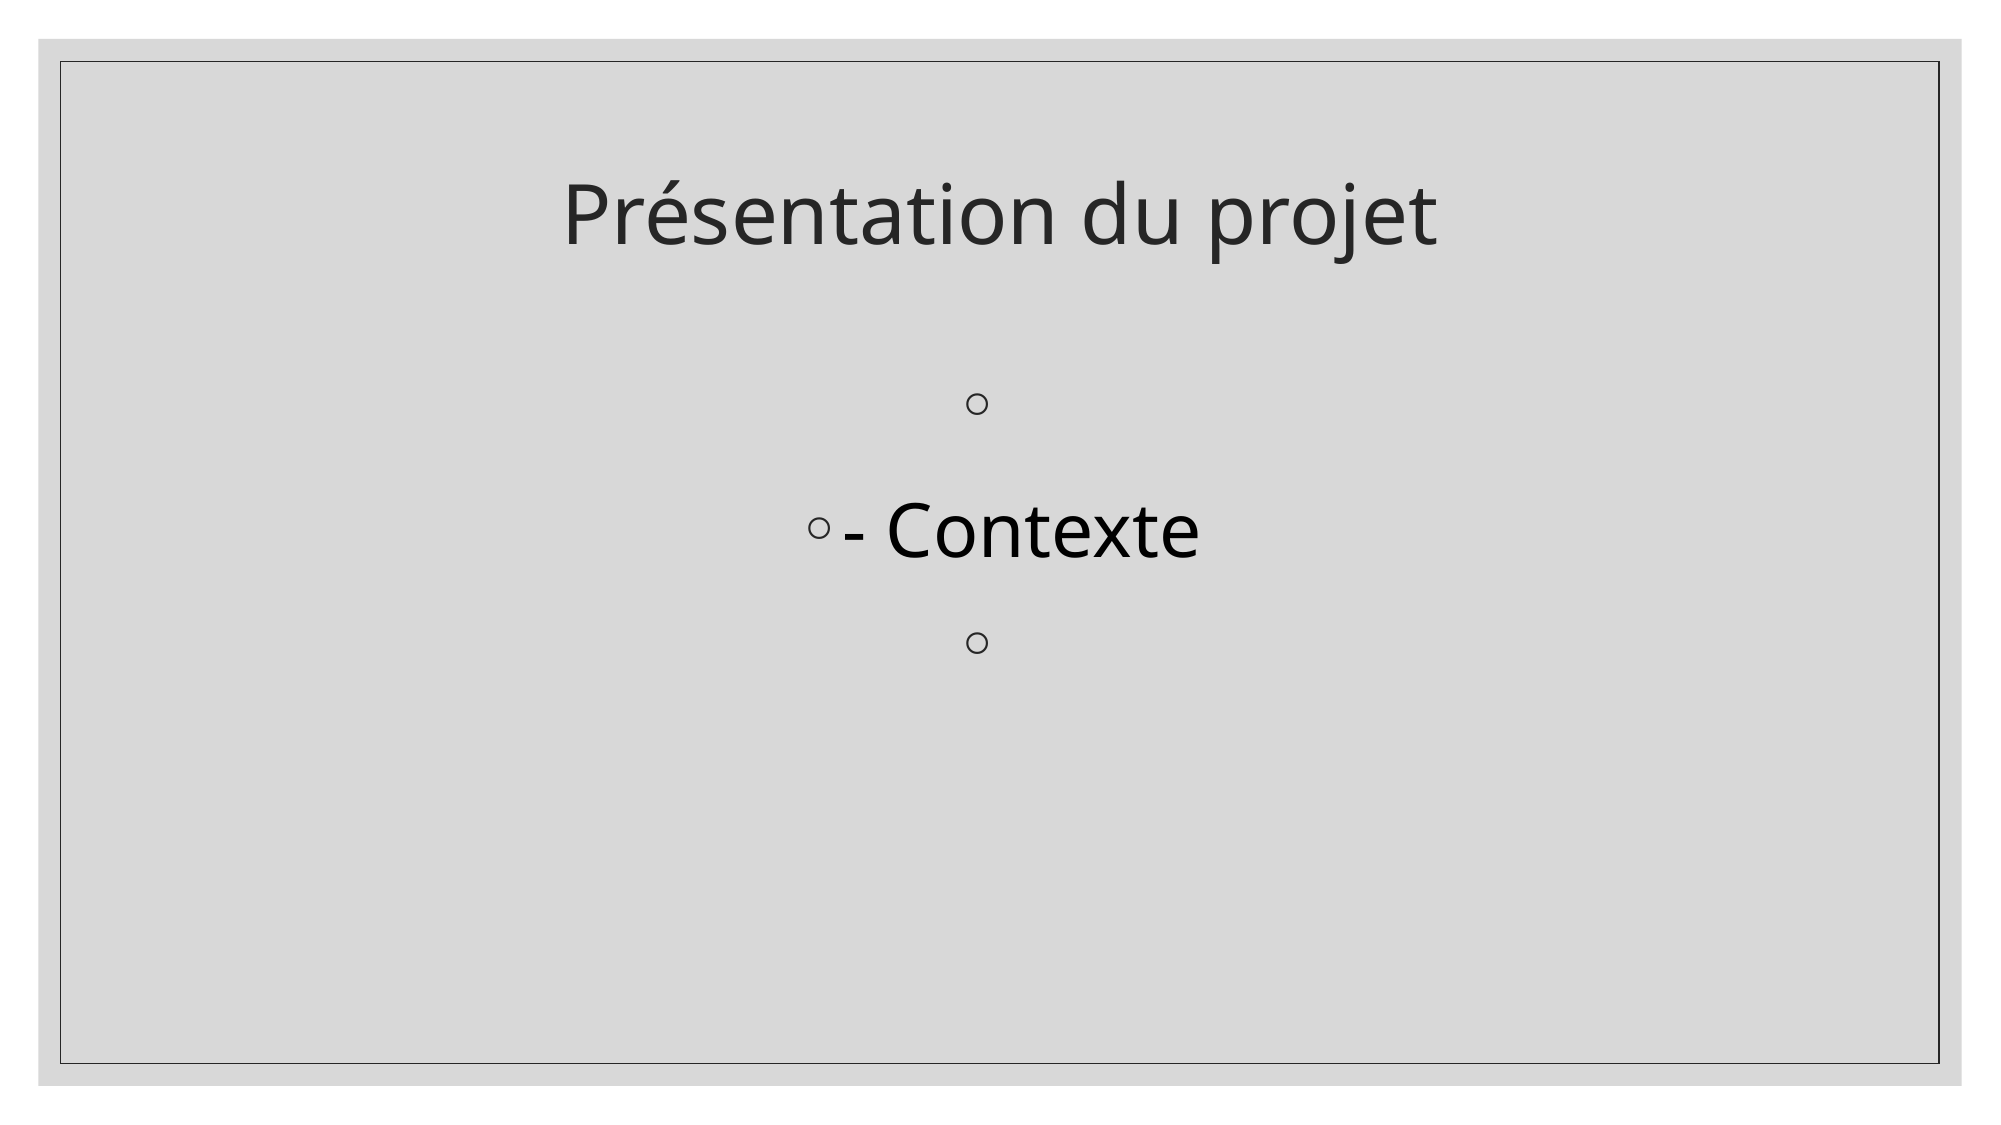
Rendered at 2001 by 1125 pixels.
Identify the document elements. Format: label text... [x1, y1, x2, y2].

list - Contexte [174, 345, 1825, 977]
title Présentation du projet [174, 105, 1825, 331]
